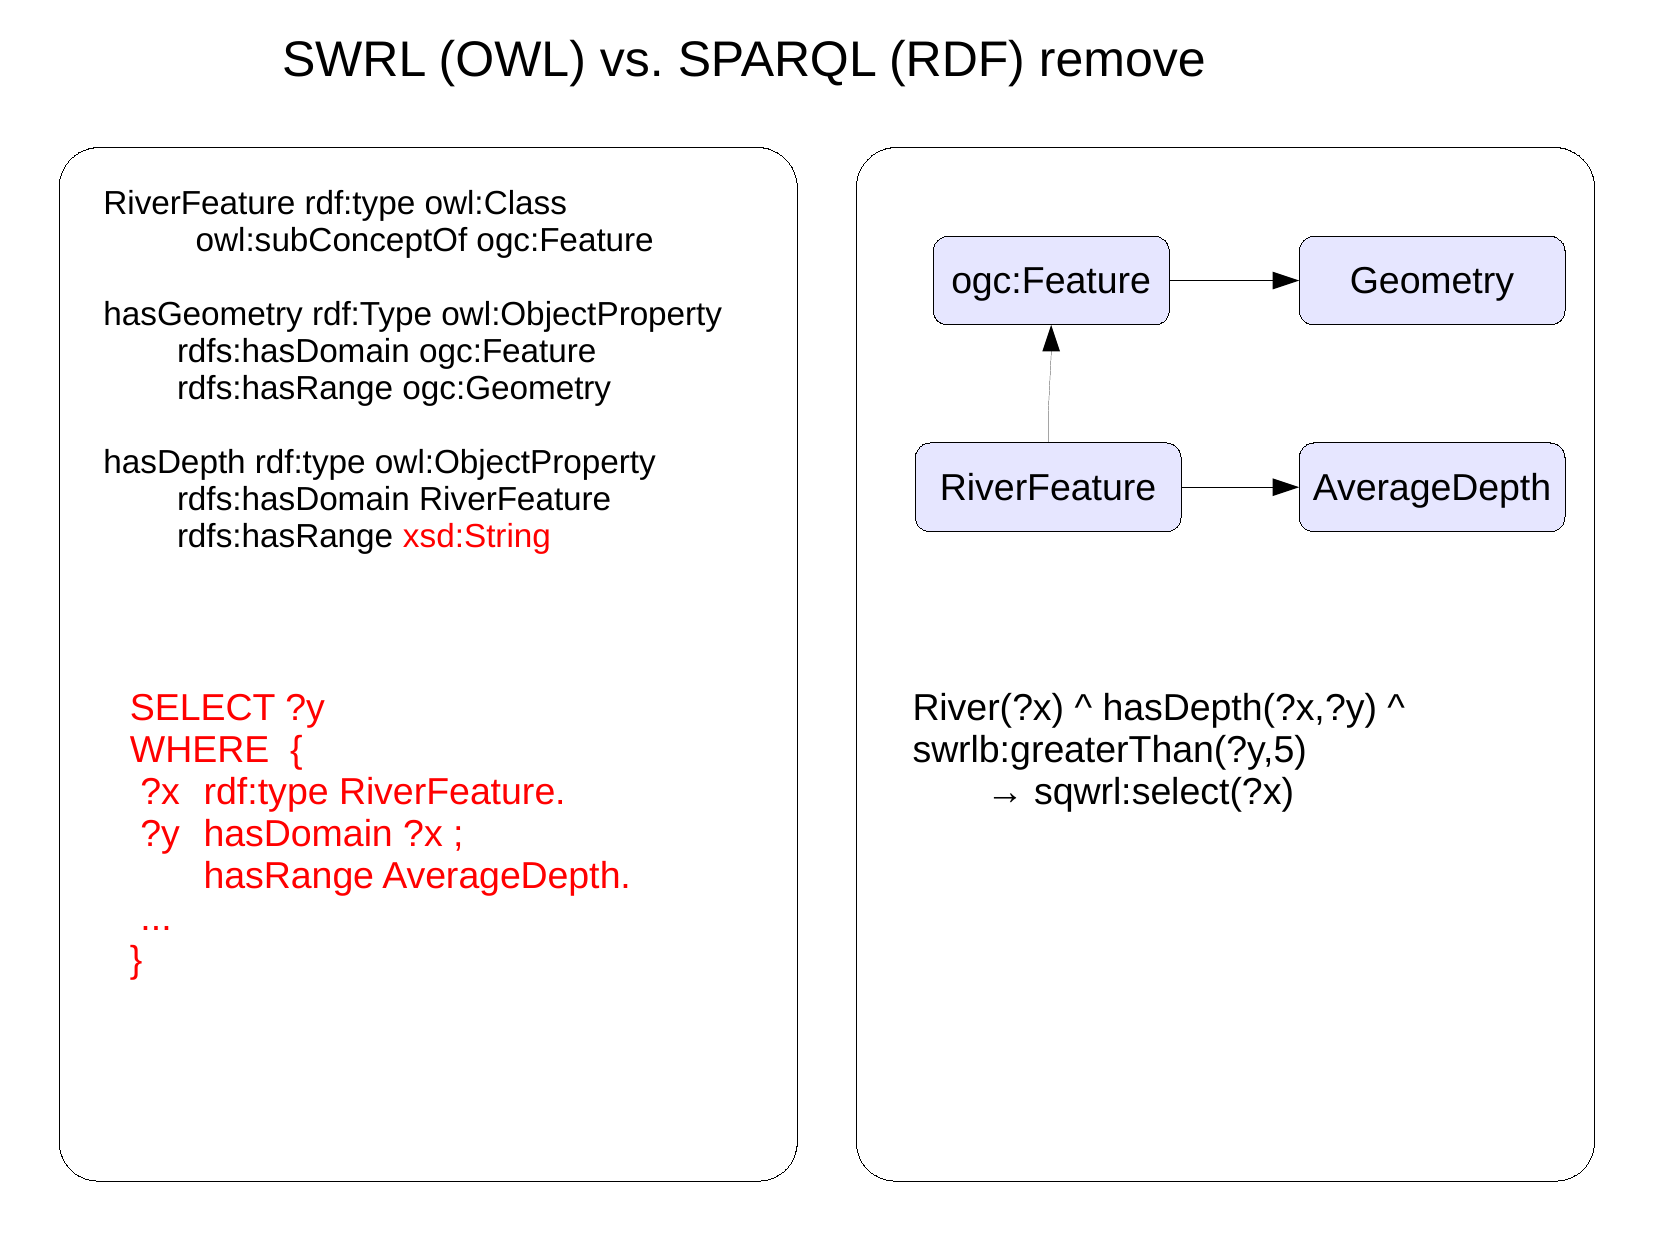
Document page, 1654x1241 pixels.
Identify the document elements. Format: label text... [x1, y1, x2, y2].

text_box River(?x) ^ hasDepth(?x,?y) ^ swrlb:greaterThan(?y,5) → sqwrl:select(?x) [897, 679, 1429, 821]
text_box AverageDepth [1299, 442, 1566, 532]
text_box Geometry [1299, 236, 1566, 325]
title SWRL (OWL) vs. SPARQL (RDF) remove [29, 7, 1459, 111]
text_box ogc:Feature [933, 236, 1170, 325]
text_box [856, 147, 1595, 1182]
text_box RiverFeature [915, 442, 1182, 532]
text_box SELECT ?y WHERE { ?x rdf:type RiverFeature. ?y hasDomain ?x ; hasRange AverageDepth. ... } [115, 679, 647, 989]
text_box [59, 147, 798, 1182]
text_box RiverFeature rdf:type owl:Class owl:subConceptOf ogc:Feature hasGeometry rdf:Type owl:ObjectProperty rdfs:hasDomain ogc:Feature rdfs:hasRange ogc:Geometry hasDepth rdf:type owl:ObjectProperty rdfs:hasDomain RiverFeature rdfs:hasRange xsd:String [88, 177, 737, 565]
